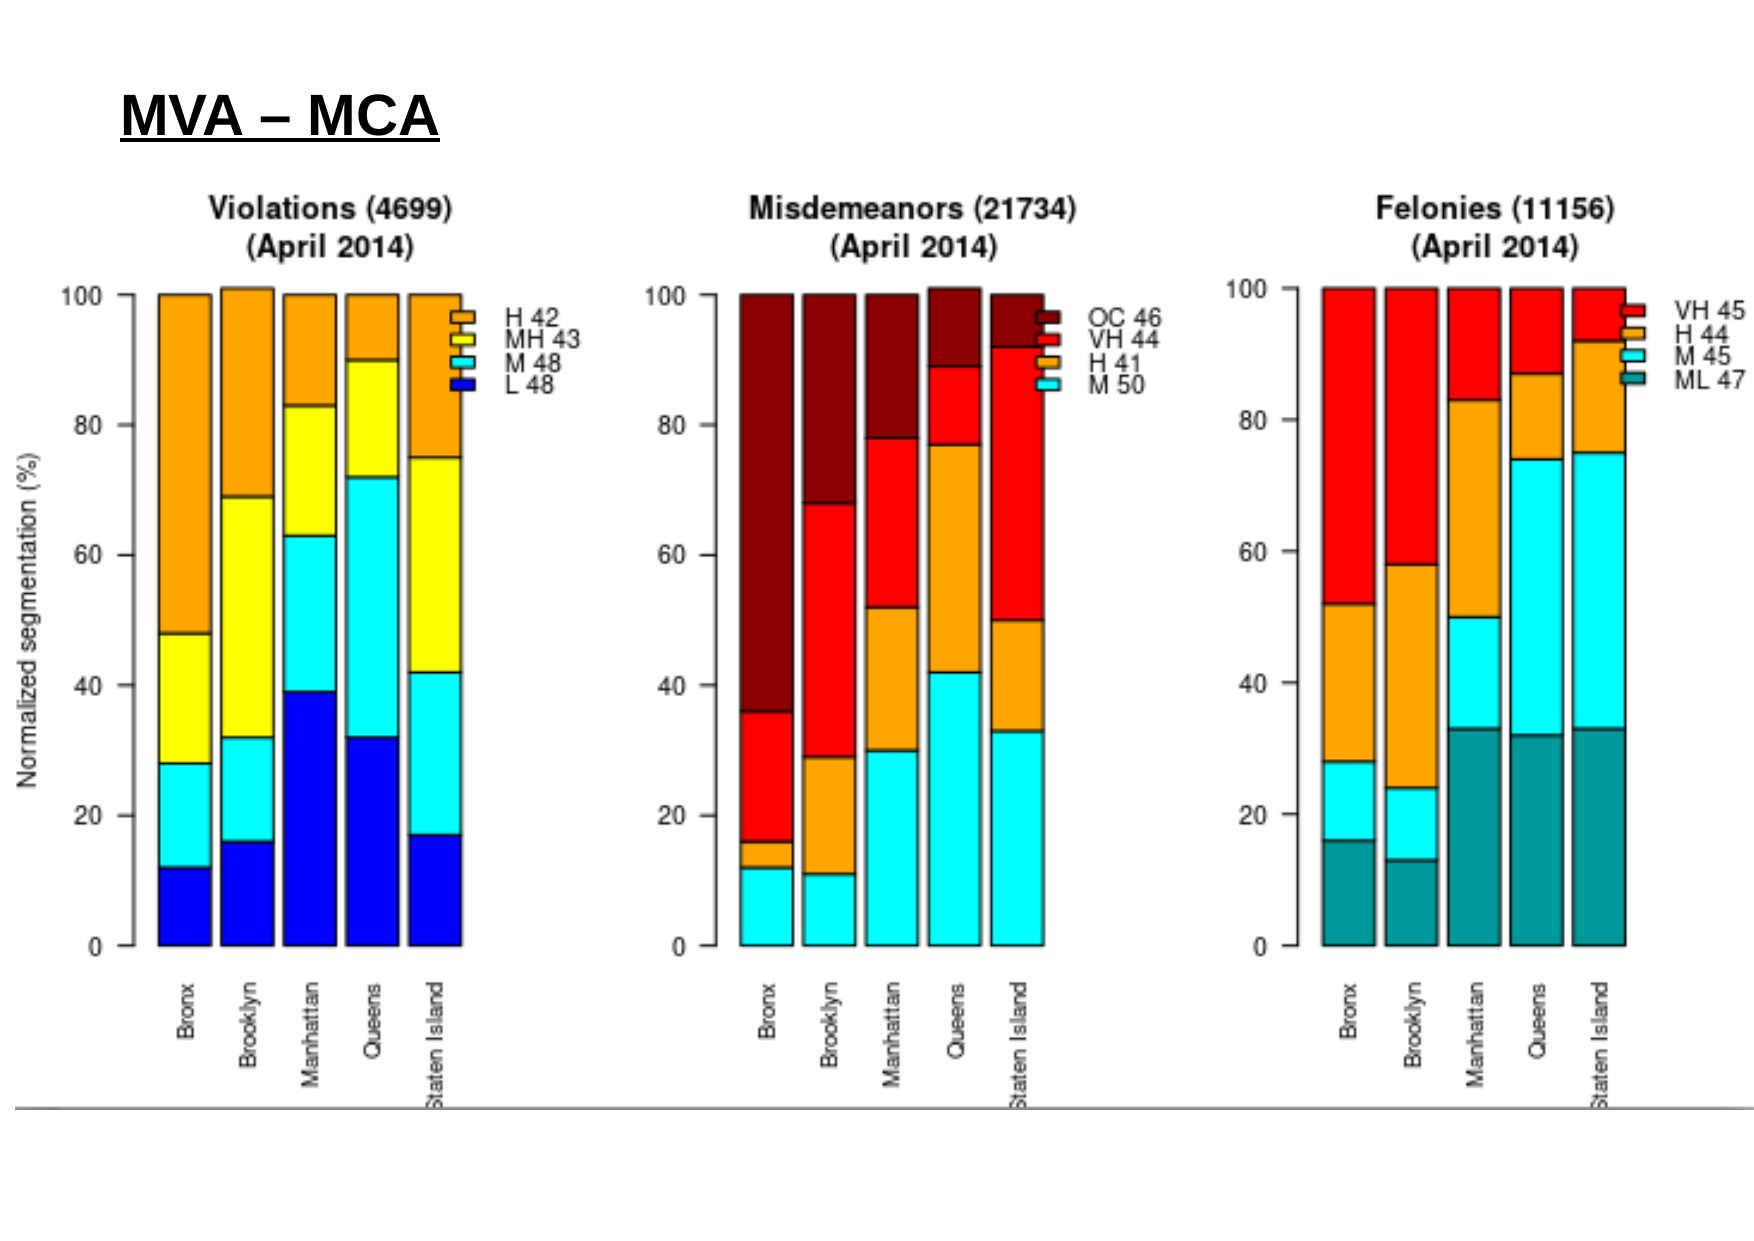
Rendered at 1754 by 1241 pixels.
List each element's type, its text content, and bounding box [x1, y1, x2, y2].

picture [15, 179, 1754, 1111]
text_box MVA – MCA [105, 75, 496, 151]
